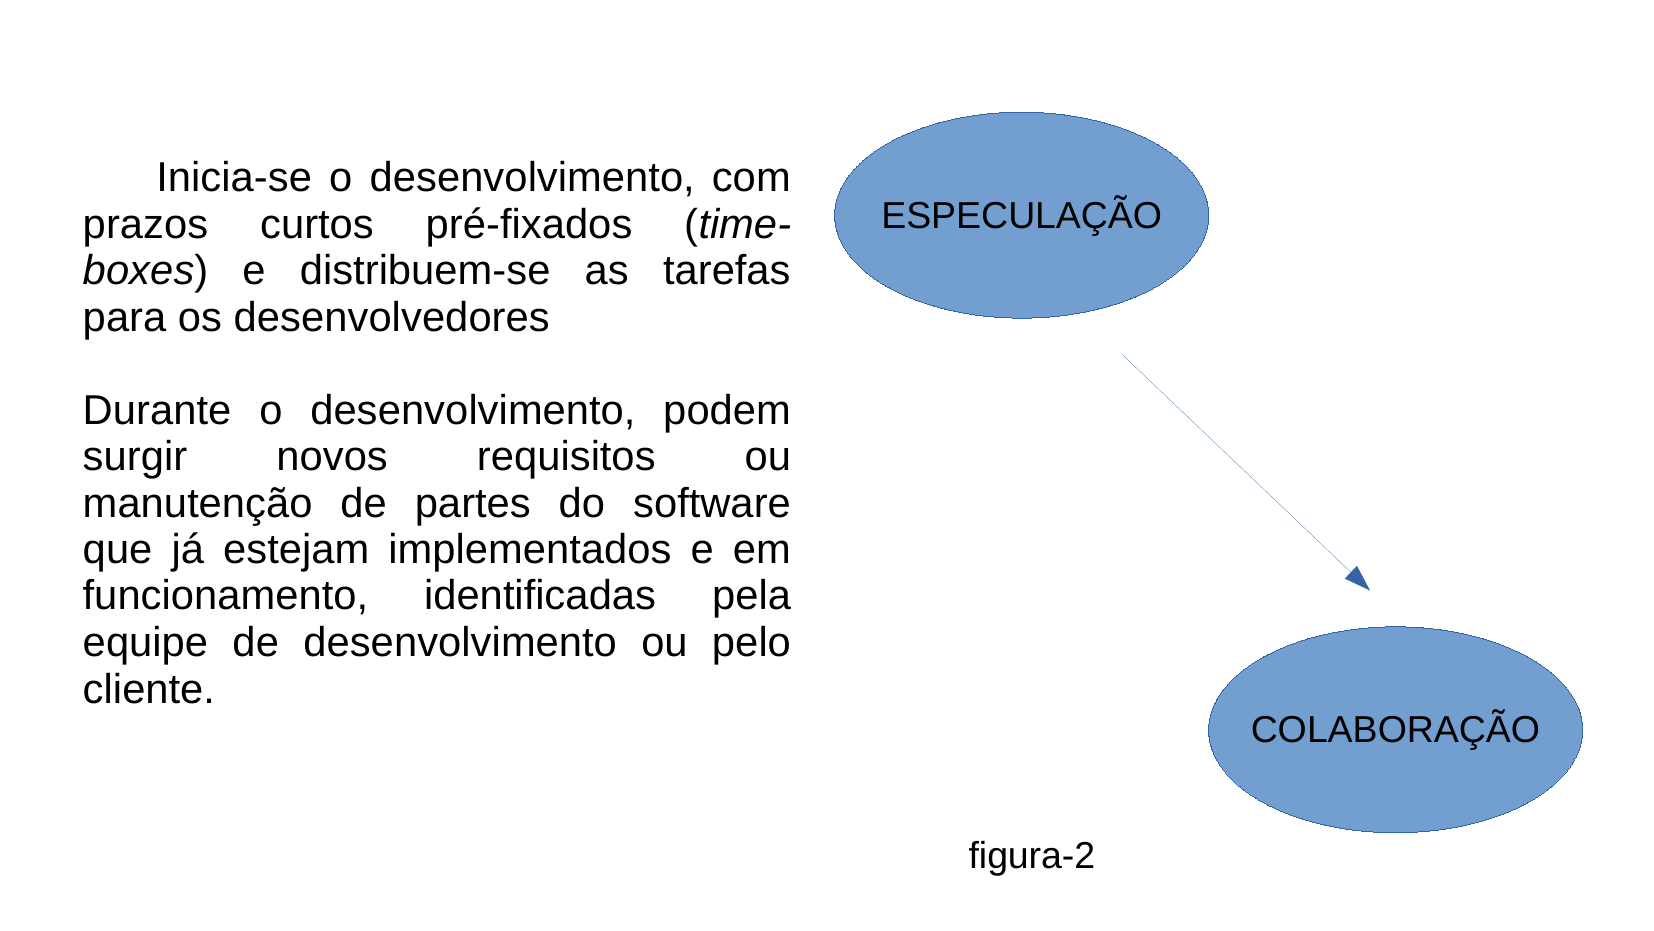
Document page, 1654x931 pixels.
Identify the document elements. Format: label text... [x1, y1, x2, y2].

text_box ESPECULAÇÃO [834, 112, 1209, 319]
text_box Inicia-se o desenvolvimento, com prazos curtos pré-fixados (time-boxes) e distribuem-se as tarefas para os desenvolvedores Durante o desenvolvimento, podem surgir novos requisitos ou manutenção de partes do software que já estejam implementados e em funcionamento, identificadas pela equipe de desenvolvimento ou pelo cliente. [82, 44, 792, 821]
text_box COLABORAÇÃO [1208, 626, 1583, 833]
text_box figura-2 [953, 826, 1111, 884]
